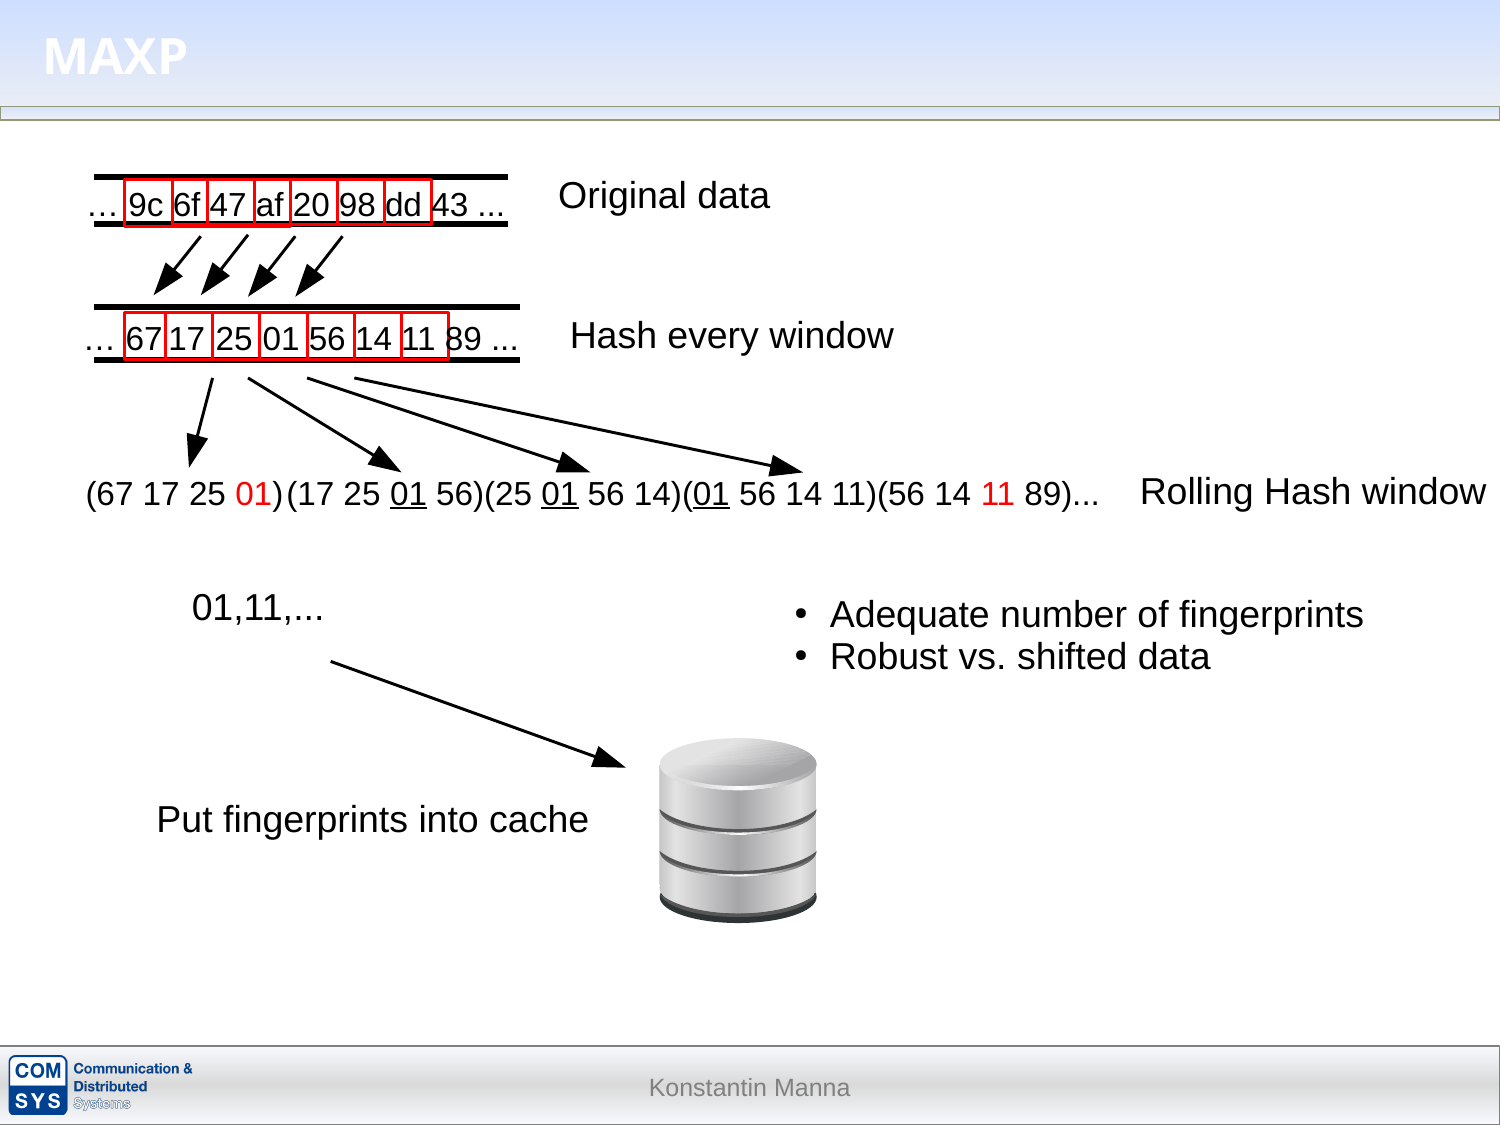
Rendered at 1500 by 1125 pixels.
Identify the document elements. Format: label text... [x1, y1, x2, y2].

text_box Hash every window [555, 307, 908, 364]
picture [649, 738, 827, 934]
text_box Adequate number of fingerprints Robust vs. shifted data [779, 586, 1380, 686]
text_box Rolling Hash window [1125, 462, 1500, 520]
text_box 01 56 14 11 89 ... [248, 312, 537, 365]
text_box (25 01 56 14) [469, 467, 667, 520]
text_box (17 25 01 56) [271, 467, 469, 520]
title MAXP [27, 17, 1464, 93]
text_box Put fingerprints into cache [141, 791, 638, 849]
text_box Original data [543, 167, 875, 225]
text_box (01 56 14 11)(56 14 11 89)... [667, 467, 1121, 520]
text_box … 67 [59, 312, 799, 402]
text_box 25 [200, 312, 248, 365]
text_box 01,11,... [177, 578, 343, 636]
text_box (67 17 25 01) [70, 467, 271, 520]
text_box … 9c 6f 47 af 20 98 dd 43 ... [70, 179, 799, 269]
text_box 17 [153, 312, 200, 365]
